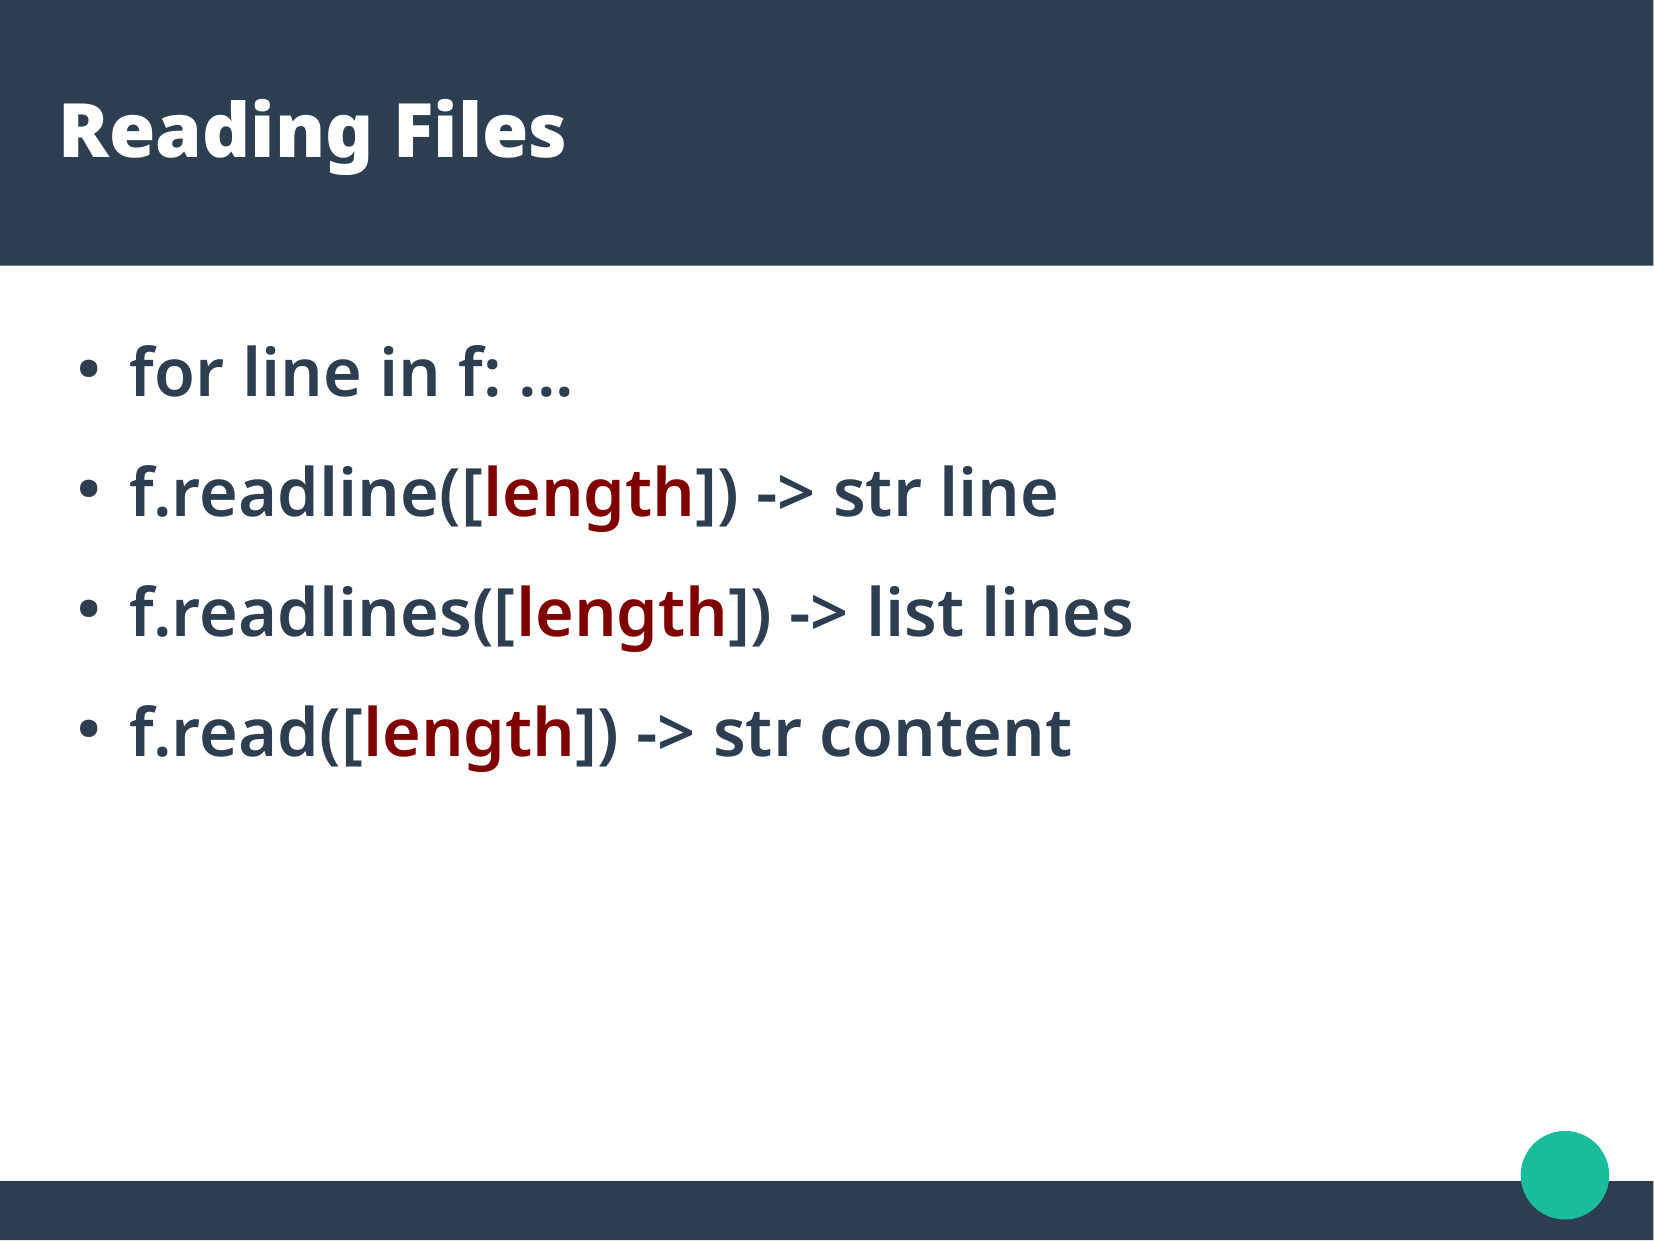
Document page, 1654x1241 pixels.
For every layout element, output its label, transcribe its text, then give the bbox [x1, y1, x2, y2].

title Reading Files [59, 49, 1595, 207]
list for line in f: ... f.readline([length]) -> str line f.readlines([length]) -> list lines f.read([length]) -> str content [59, 324, 1595, 1152]
